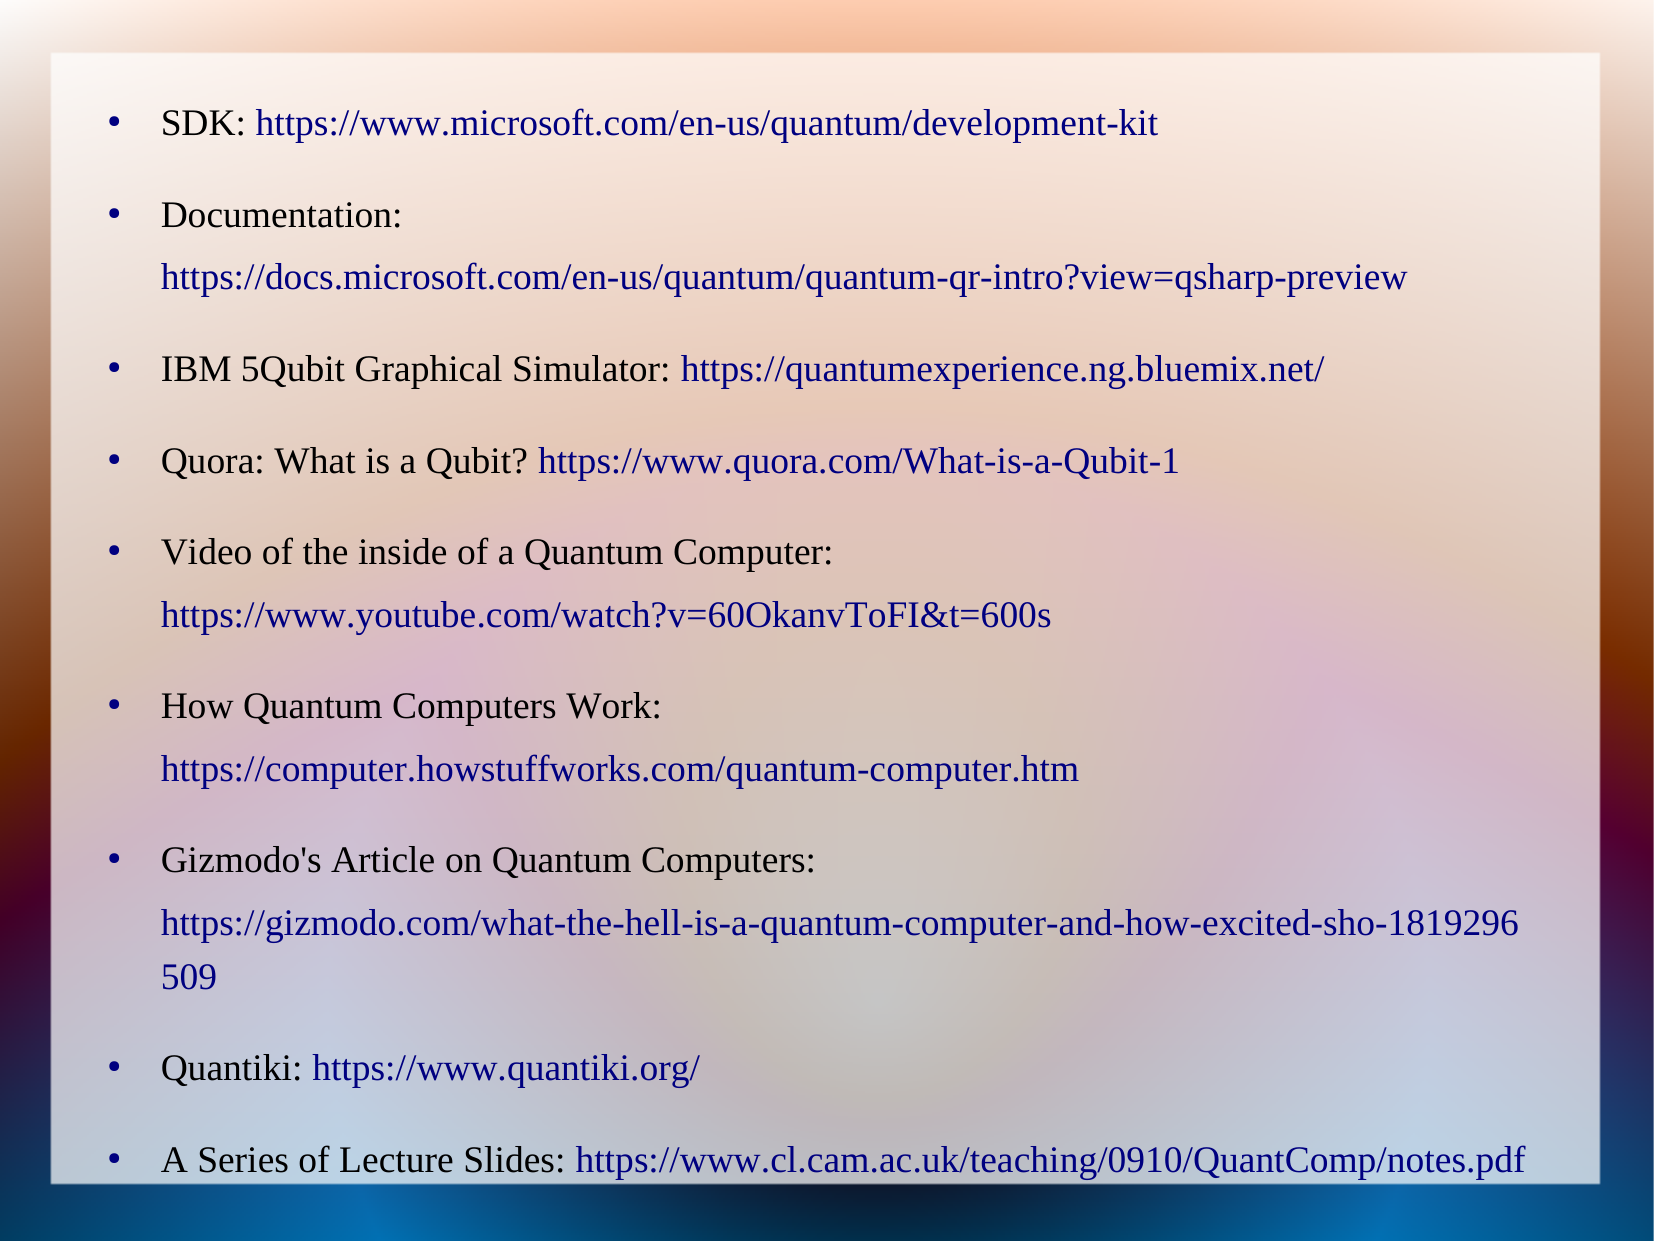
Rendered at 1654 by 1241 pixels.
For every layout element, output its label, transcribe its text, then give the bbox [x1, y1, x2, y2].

picture [0, 0, 1654, 1241]
list SDK: https://www.microsoft.com/en-us/quantum/development-kit Documentation: https://docs.microsoft.com/en-us/quantum/quantum-qr-intro?view=qsharp-preview IBM 5Qubit Graphical Simulator: https://quantumexperience.ng.bluemix.net/ Quora: What is a Qubit? https://www.quora.com/What-is-a-Qubit-1 Video of the inside of a Quantum Computer: https://www.youtube.com/watch?v=60OkanvToFI&t=600s How Quantum Computers Work: https://computer.howstuffworks.com/quantum-computer.htm Gizmodo's Article on Quantum Computers: https://gizmodo.com/what-the-hell-is-a-quantum-computer-and-how-excited-sho-1819296509 Quantiki: https://www.quantiki.org/ A Series of Lecture Slides: https://www.cl.cam.ac.uk/teaching/0910/QuantComp/notes.pdf [90, 15, 1534, 1241]
